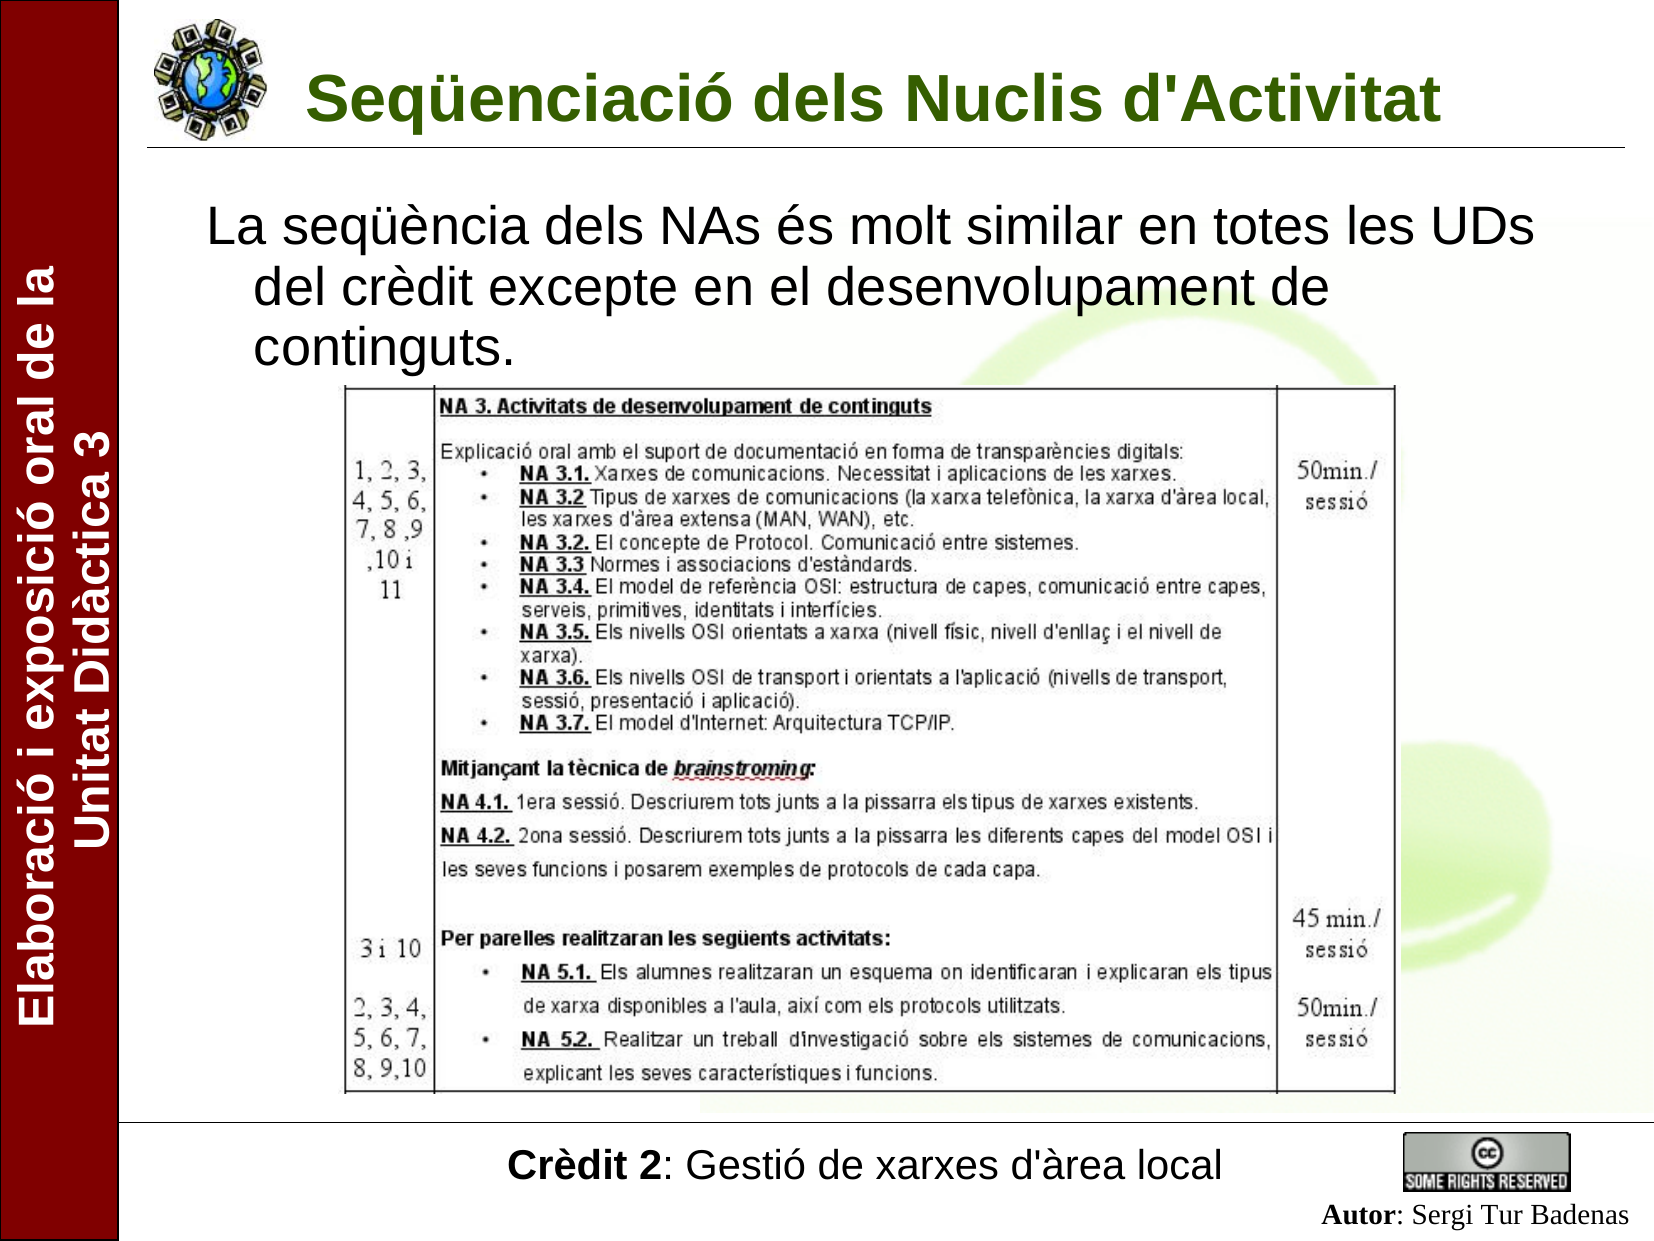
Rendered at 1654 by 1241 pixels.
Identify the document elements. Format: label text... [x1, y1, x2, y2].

picture [154, 19, 268, 49]
picture [1403, 1132, 1571, 1192]
title Seqüenciació dels Nuclis d'Activitat [129, 49, 1619, 148]
list La seqüència dels NAs és molt similar en totes les UDs del crèdit excepte en el desenvolupament de continguts. [112, 195, 1601, 1031]
picture [338, 217, 1654, 1113]
